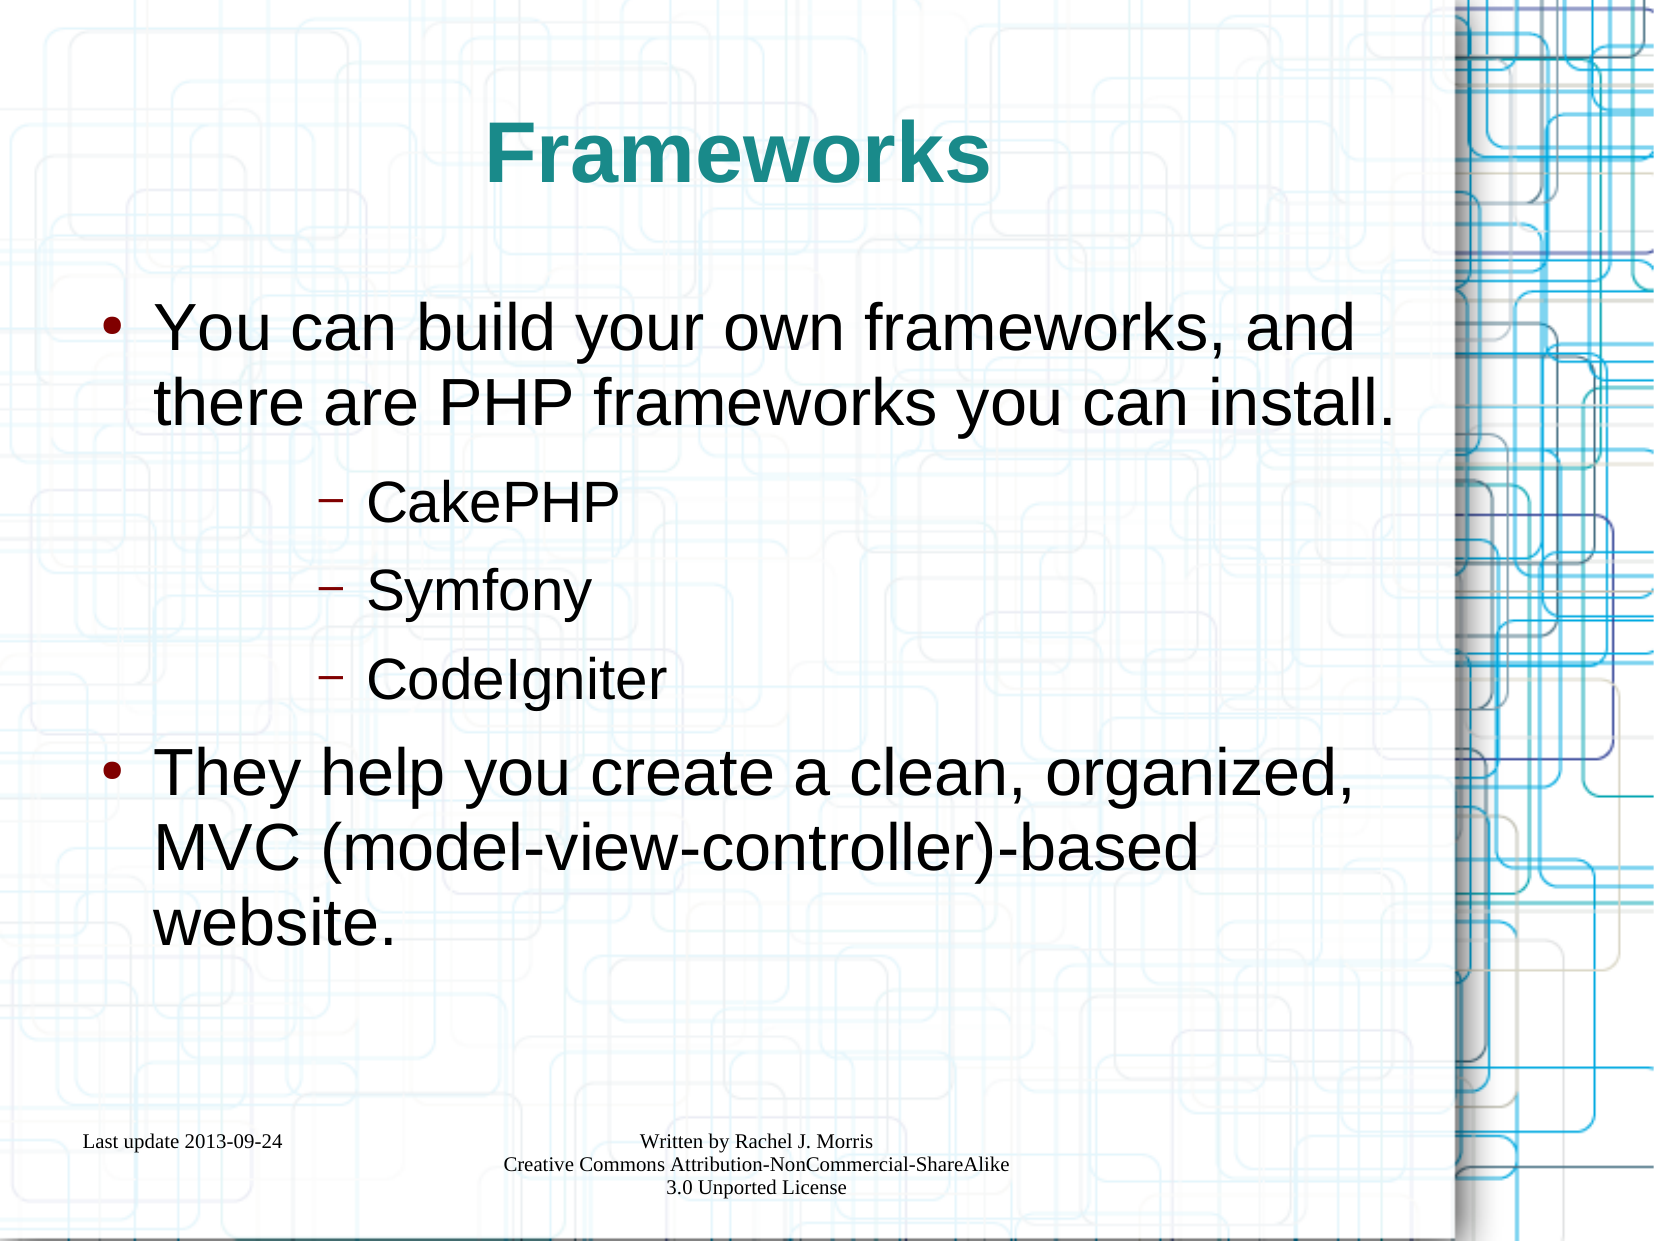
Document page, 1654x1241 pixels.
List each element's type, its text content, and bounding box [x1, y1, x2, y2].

list You can build your own frameworks, and there are PHP frameworks you can install. CakePHP Symfony CodeIgniter They help you create a clean, organized, MVC (model-view-controller)-based website. [82, 290, 1418, 1010]
title Frameworks [59, 49, 1418, 257]
picture [0, 0, 1654, 1241]
